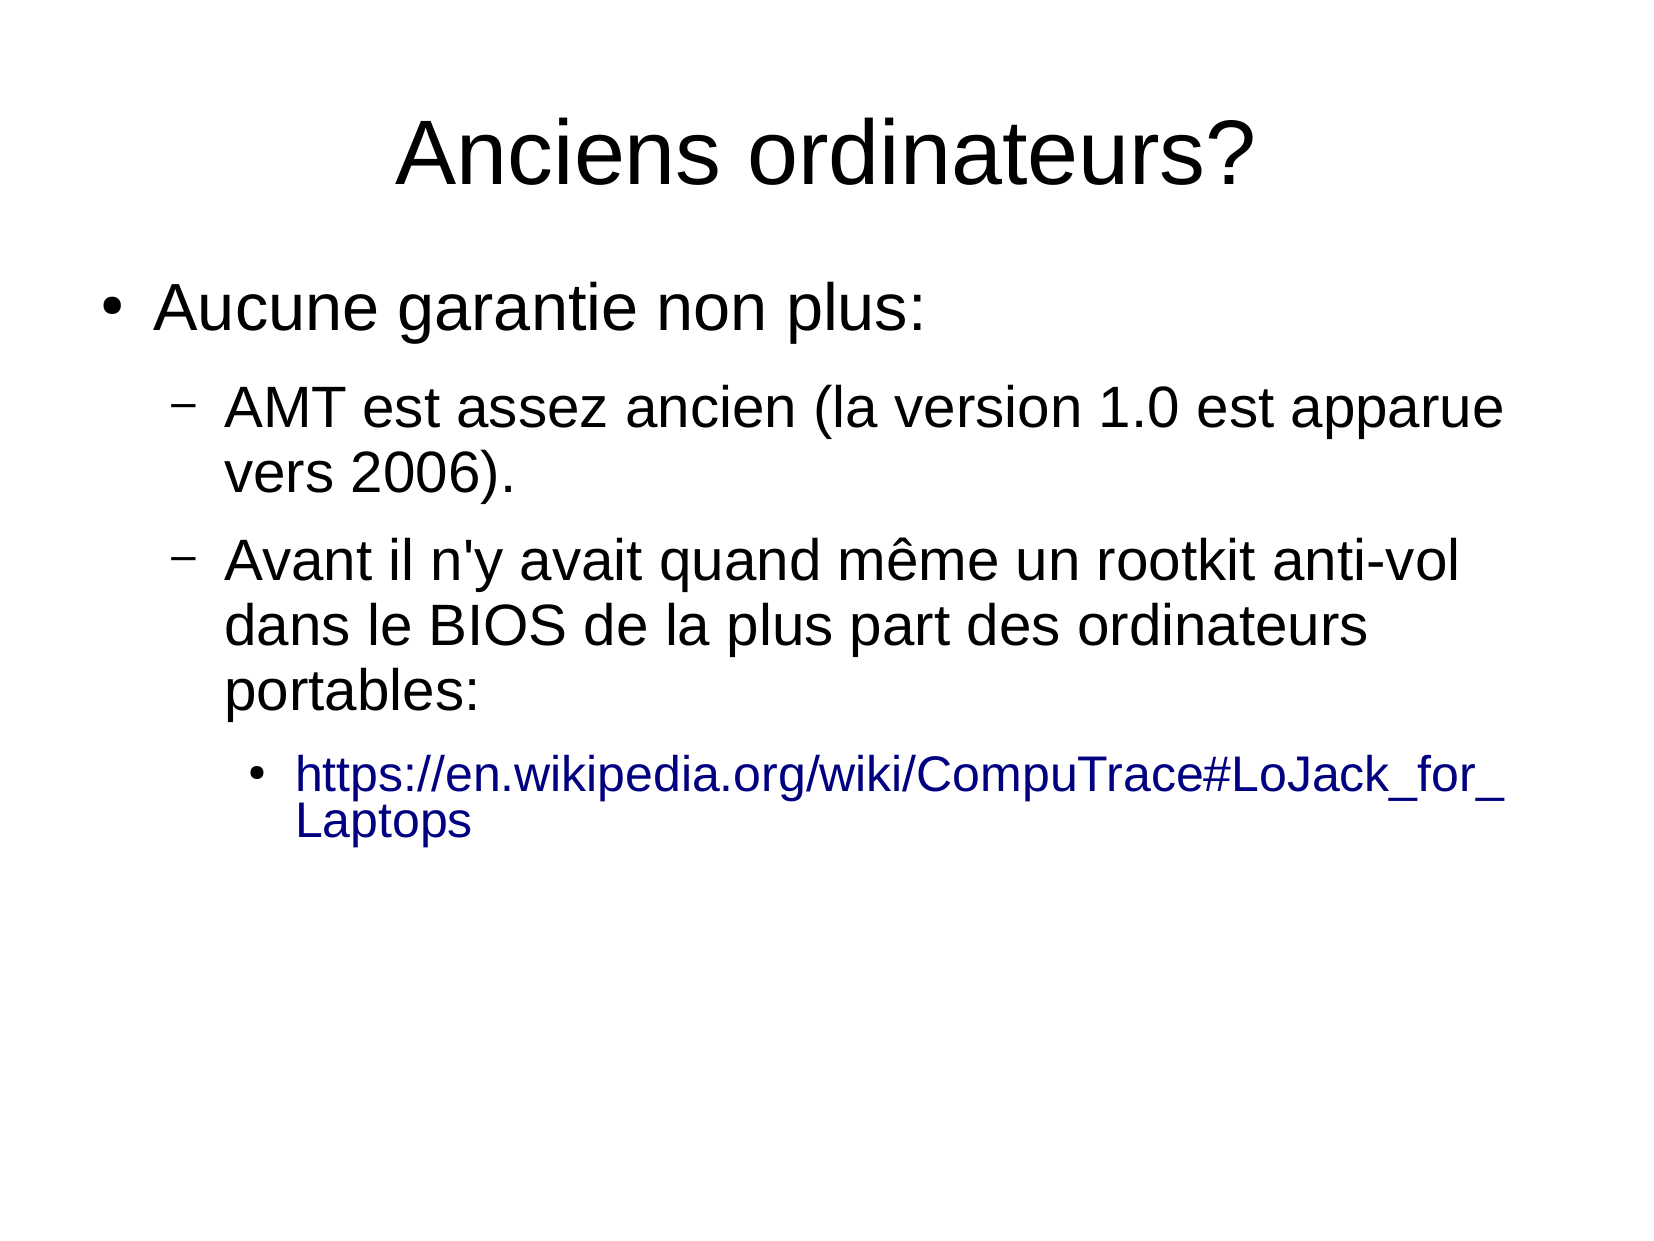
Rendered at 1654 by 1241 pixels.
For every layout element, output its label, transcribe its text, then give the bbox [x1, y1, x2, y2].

list Aucune garantie non plus: AMT est assez ancien (la version 1.0 est apparue vers 2006). Avant il n'y avait quand même un rootkit anti-vol dans le BIOS de la plus part des ordinateurs portables: https://en.wikipedia.org/wiki/CompuTrace#LoJack_for_Laptops [82, 270, 1531, 1241]
title Anciens ordinateurs? [82, 49, 1571, 257]
